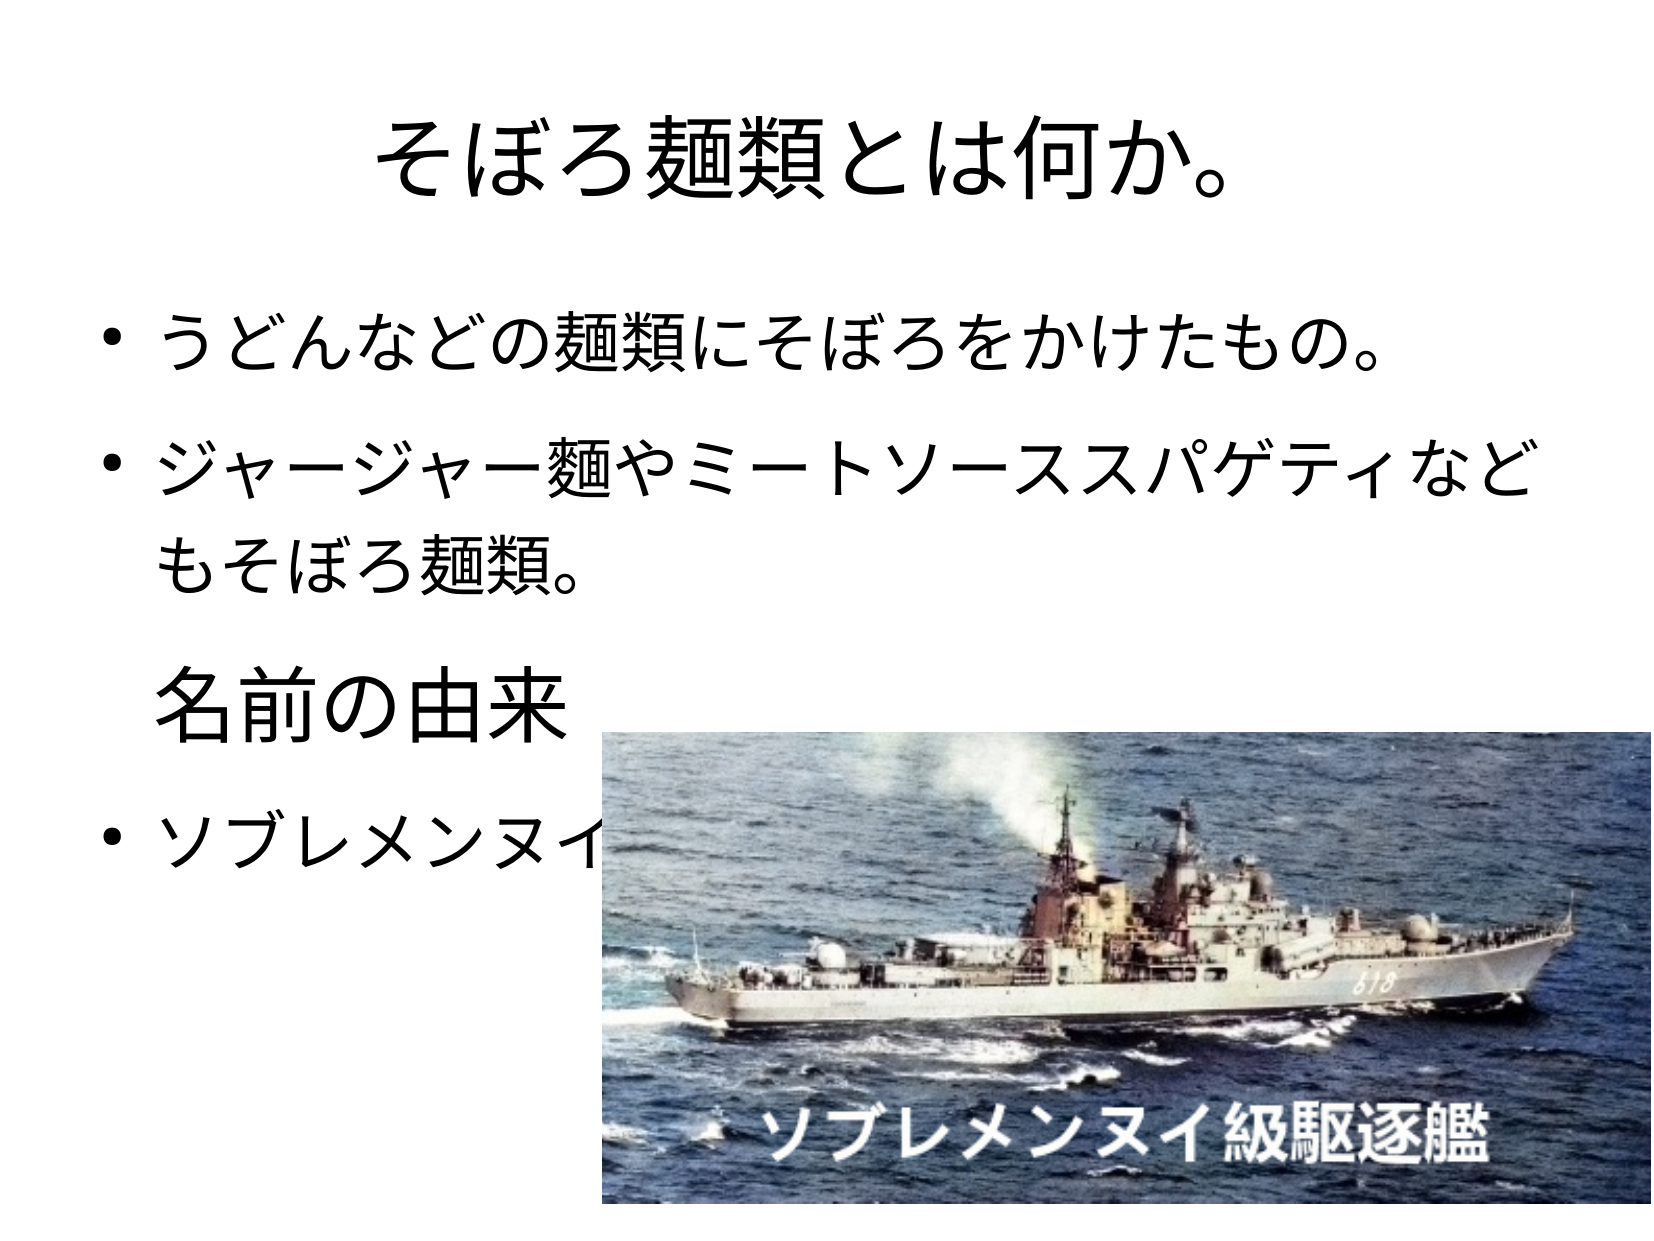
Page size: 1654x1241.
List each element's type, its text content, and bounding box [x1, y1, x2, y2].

title そぼろ麺類とは何か。 [82, 49, 1571, 257]
list うどんなどの麺類にそぼろをかけたもの。 ジャージャー麵やミートソーススパゲティなどもそぼろ麺類。 名前の由来 ソブレメンヌイから。 [82, 290, 1571, 1010]
picture [602, 732, 1651, 1204]
